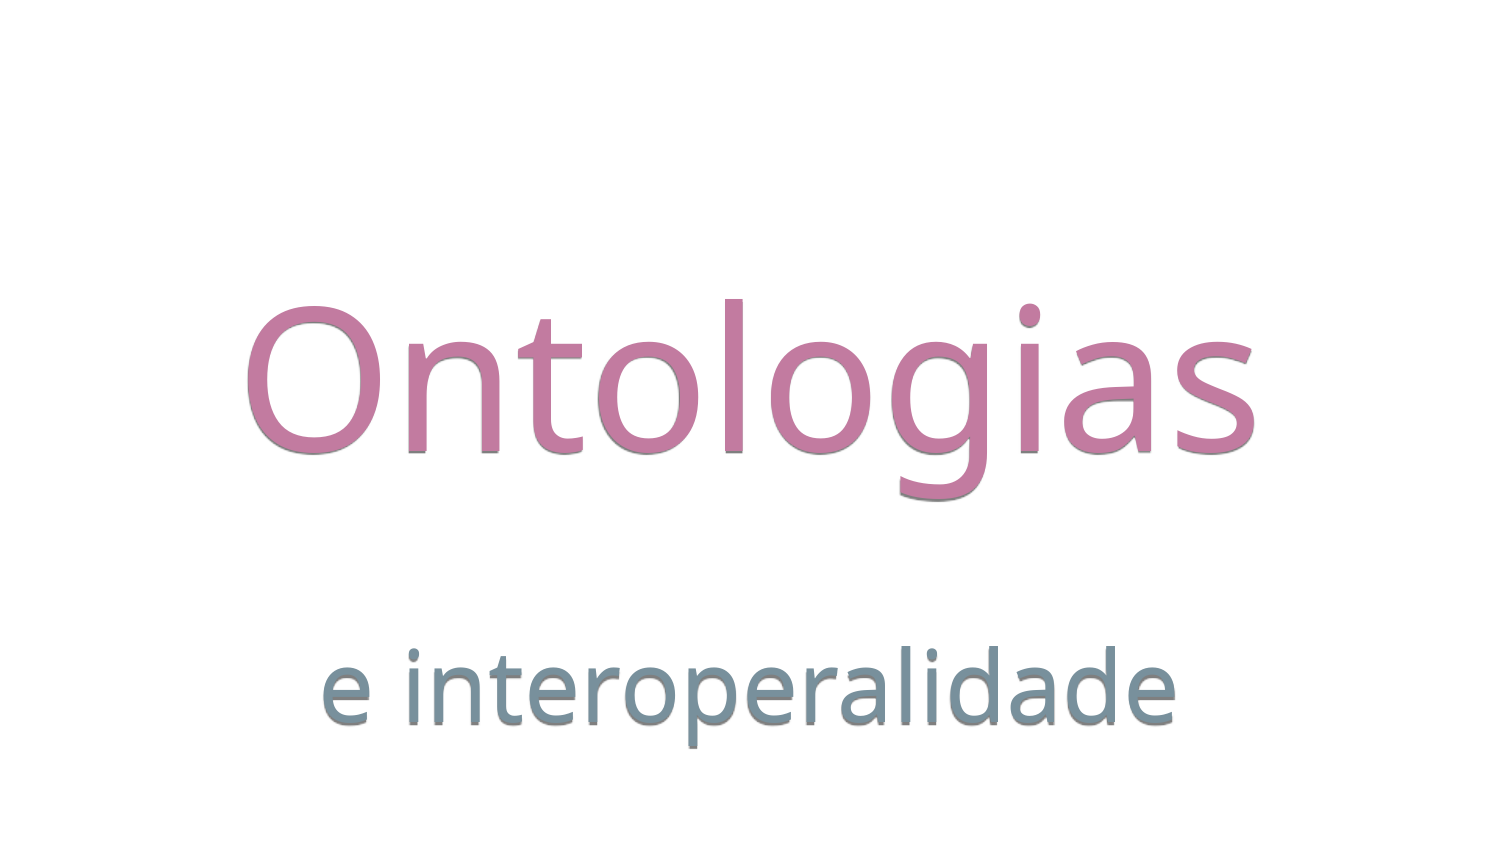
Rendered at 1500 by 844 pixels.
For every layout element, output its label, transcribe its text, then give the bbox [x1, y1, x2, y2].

subtitle e interoperalidade [51, 589, 1449, 720]
title Ontologias [51, 302, 1449, 441]
